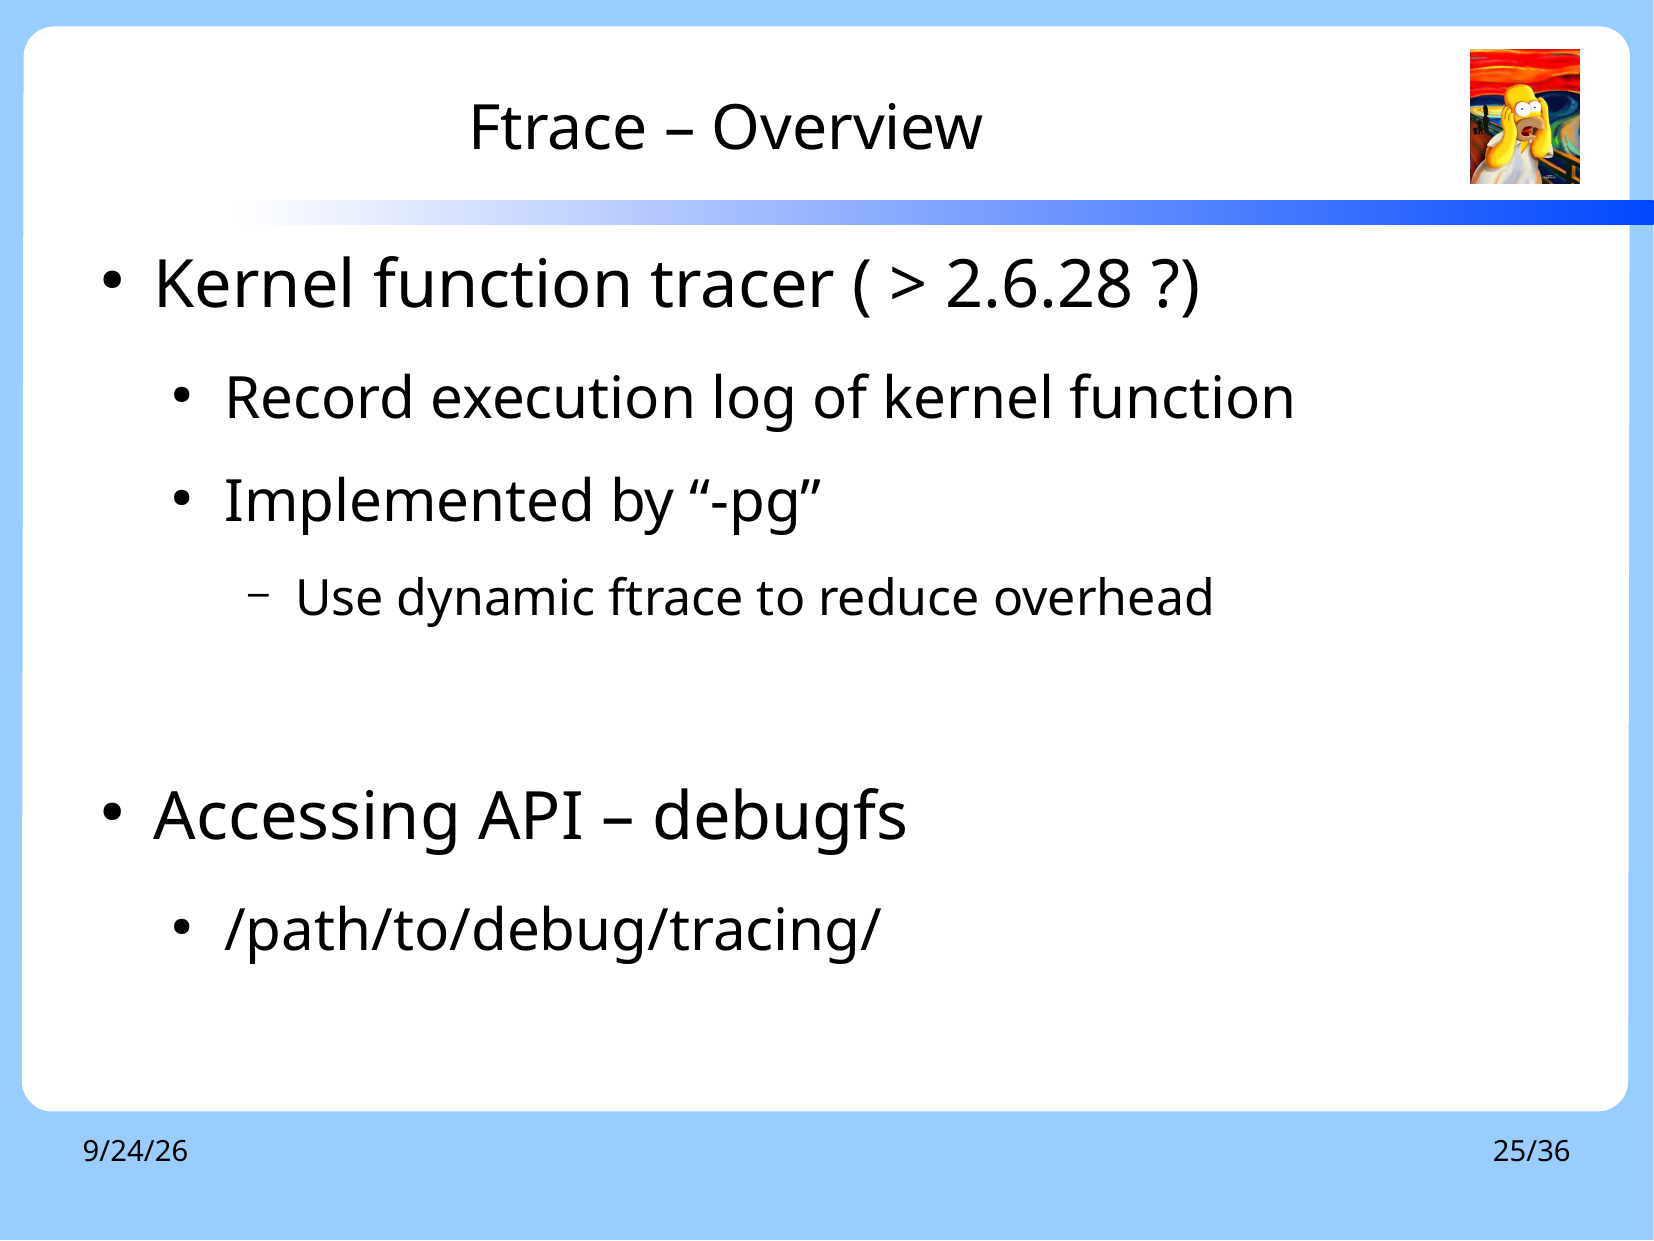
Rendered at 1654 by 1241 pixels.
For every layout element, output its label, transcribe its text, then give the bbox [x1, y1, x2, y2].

list Kernel function tracer ( > 2.6.28 ?) Record execution log of kernel function Implemented by “-pg” Use dynamic ftrace to reduce overhead Accessing API – debugfs /path/to/debug/tracing/ [82, 236, 1571, 1055]
title Ftrace – Overview [82, 49, 1371, 201]
picture [1470, 49, 1580, 184]
